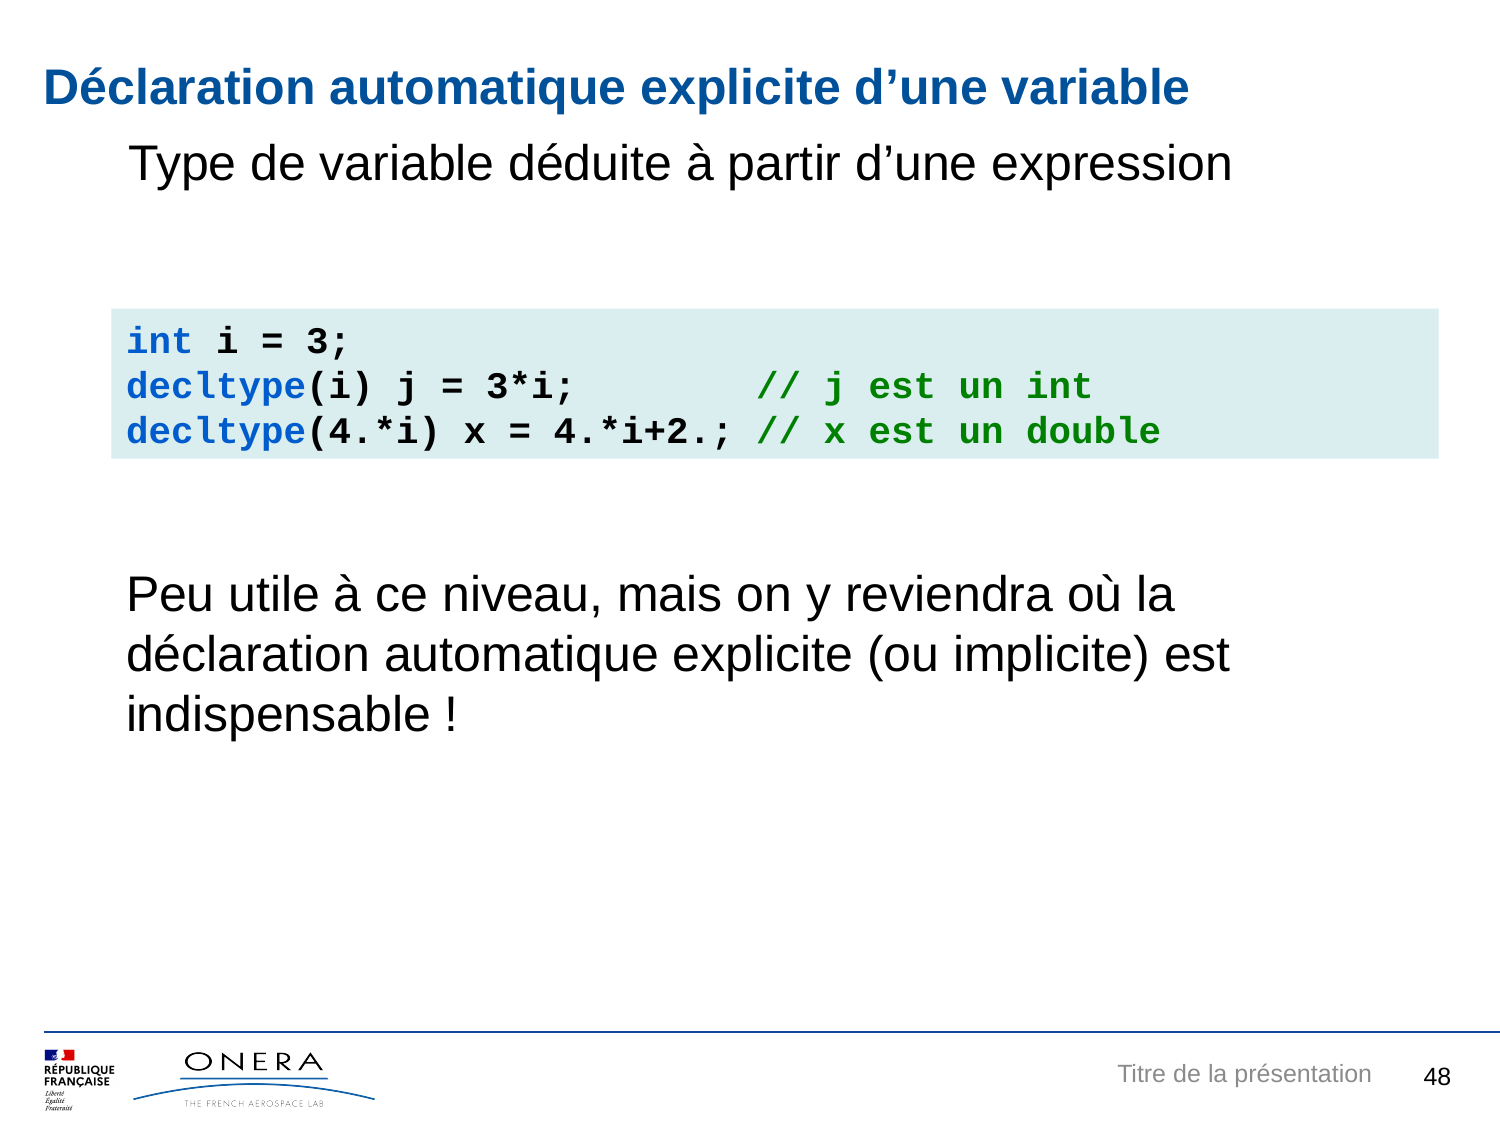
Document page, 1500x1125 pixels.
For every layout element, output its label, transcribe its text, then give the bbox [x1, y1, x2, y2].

text_box Type de variable déduite à partir d’une expression [43, 130, 1319, 207]
picture [133, 1052, 375, 1107]
text_box int i = 3; decltype(i) j = 3*i; // j est un int decltype(4.*i) x = 4.*i+2.; // x est un double [111, 308, 1439, 459]
text_box Peu utile à ce niveau, mais on y reviendra où la déclaration automatique explicite (ou implicite) est indispensable ! [111, 553, 1439, 749]
text_box Déclaration automatique explicite d’une variable [43, 0, 1486, 169]
text_box <numéro> [1374, 1025, 1500, 1125]
picture [34, 1039, 125, 1121]
text_box Titre de la présentation [466, 1042, 1388, 1103]
